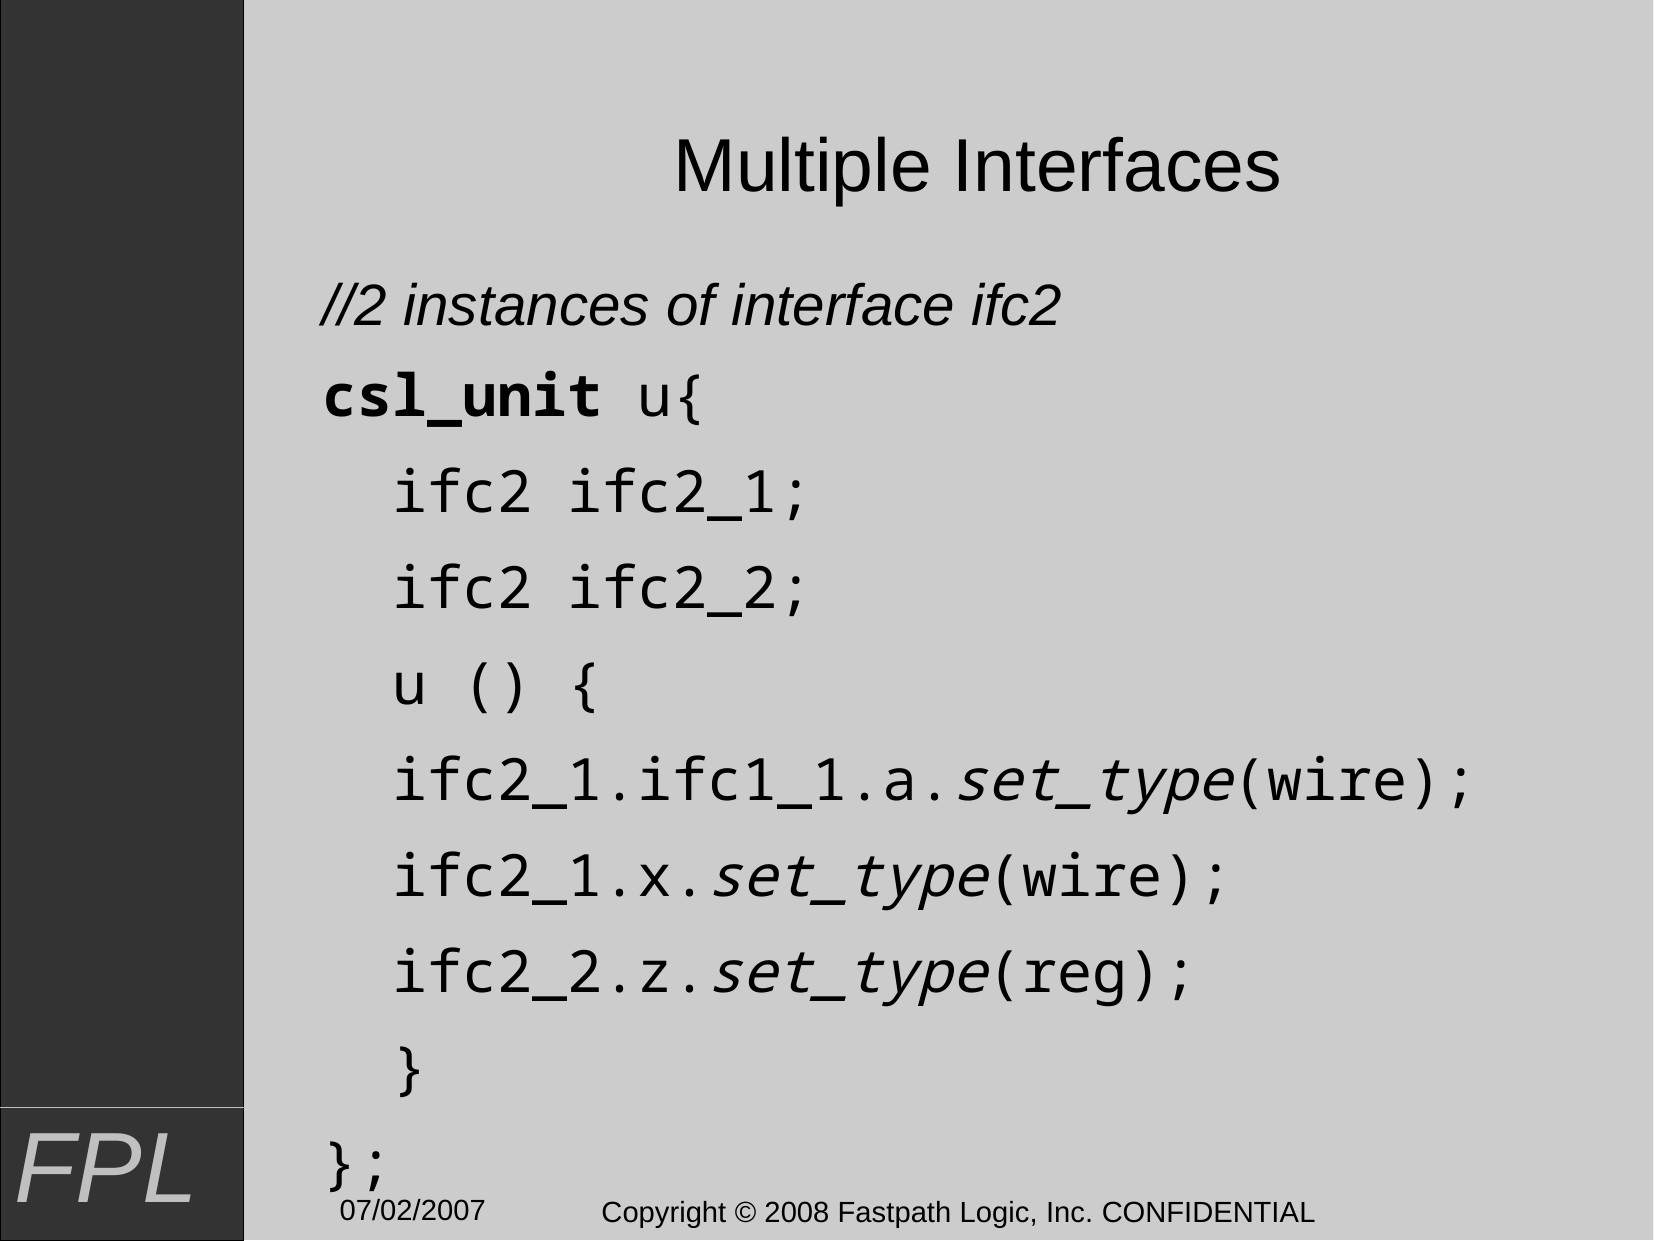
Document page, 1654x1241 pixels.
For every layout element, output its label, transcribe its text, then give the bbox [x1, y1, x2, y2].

list //2 instances of interface ifc2 csl_unit u{ ifc2 ifc2_1; ifc2 ifc2_2; u () { ifc2_1.ifc1_1.a.set_type(wire); ifc2_1.x.set_type(wire); ifc2_2.z.set_type(reg); } }; [322, 272, 1635, 1179]
title Multiple Interfaces [426, 57, 1529, 272]
